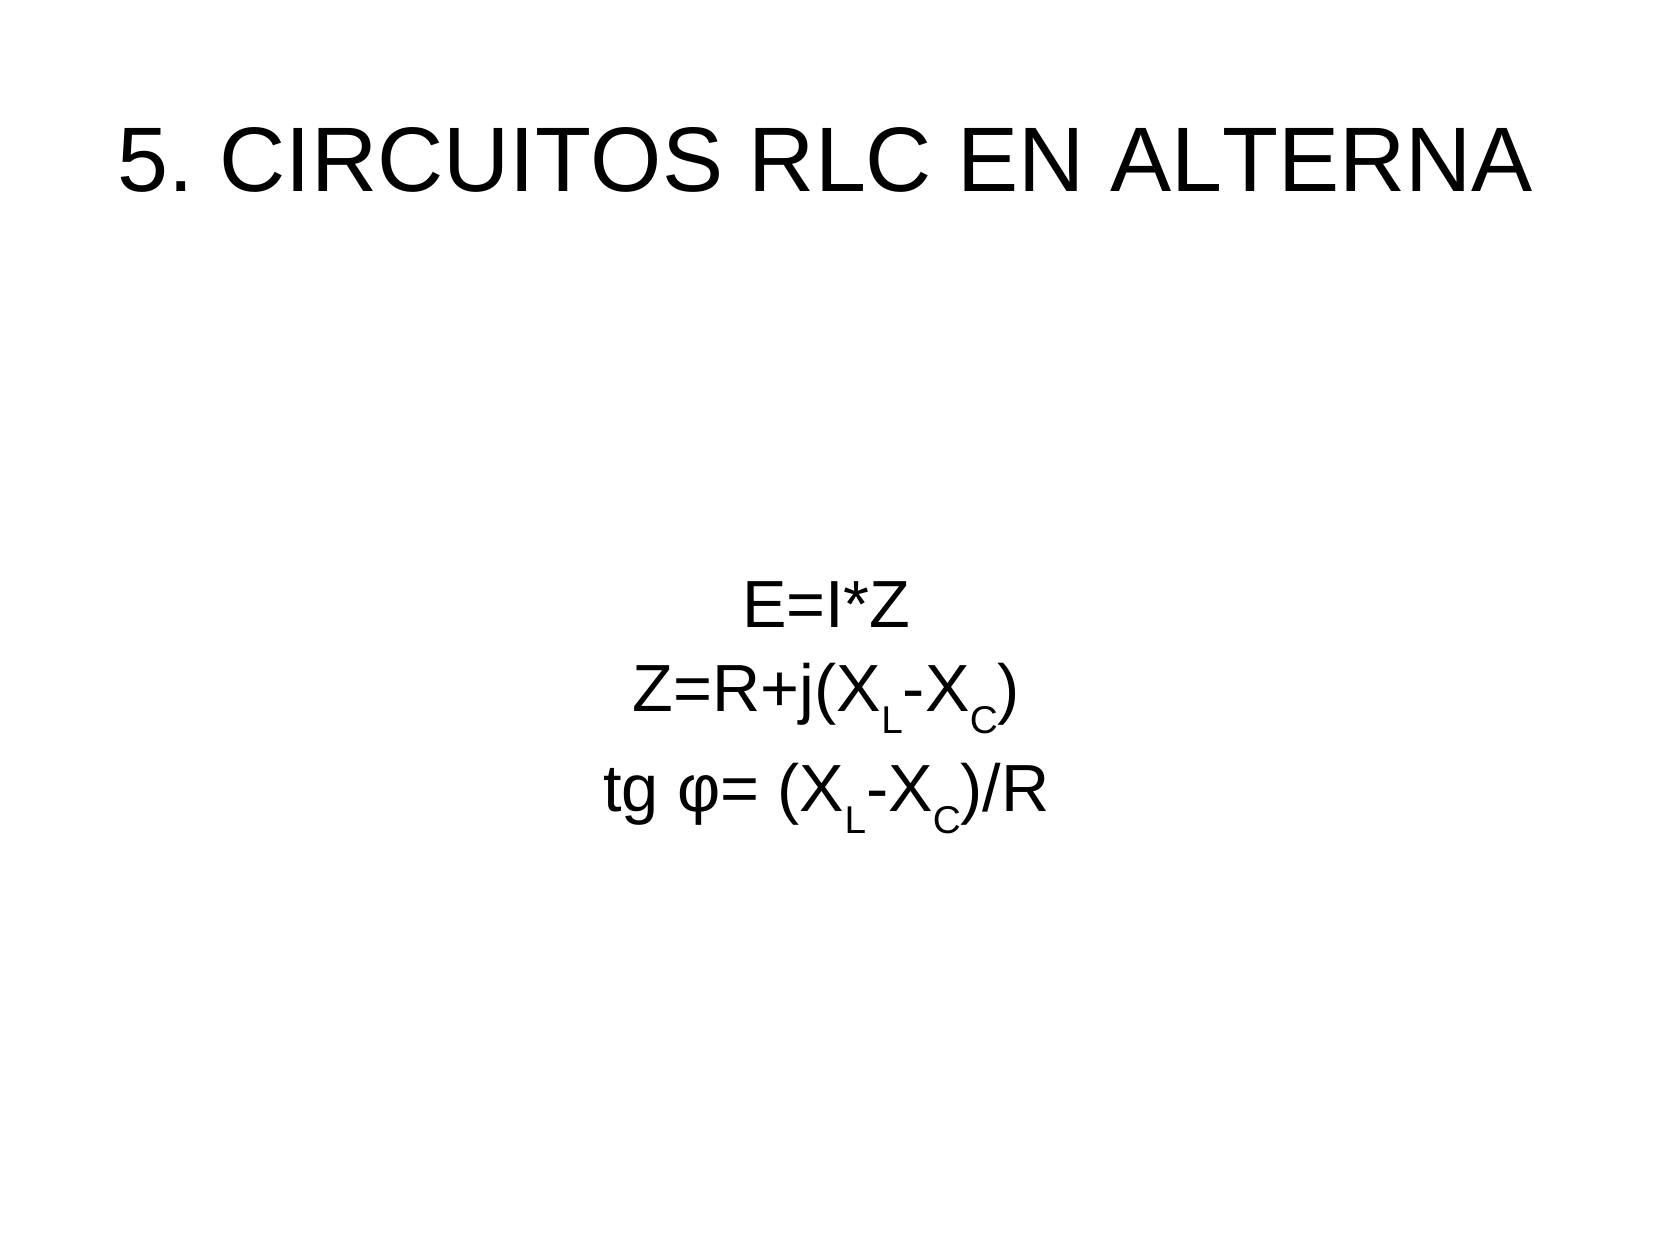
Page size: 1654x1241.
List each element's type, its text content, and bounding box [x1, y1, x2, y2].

title 5. CIRCUITOS RLC EN ALTERNA [82, 38, 1571, 268]
subtitle E=I*Z Z=R+j(XL-XC) tg φ= (XL-XC)/R [82, 290, 1571, 1109]
